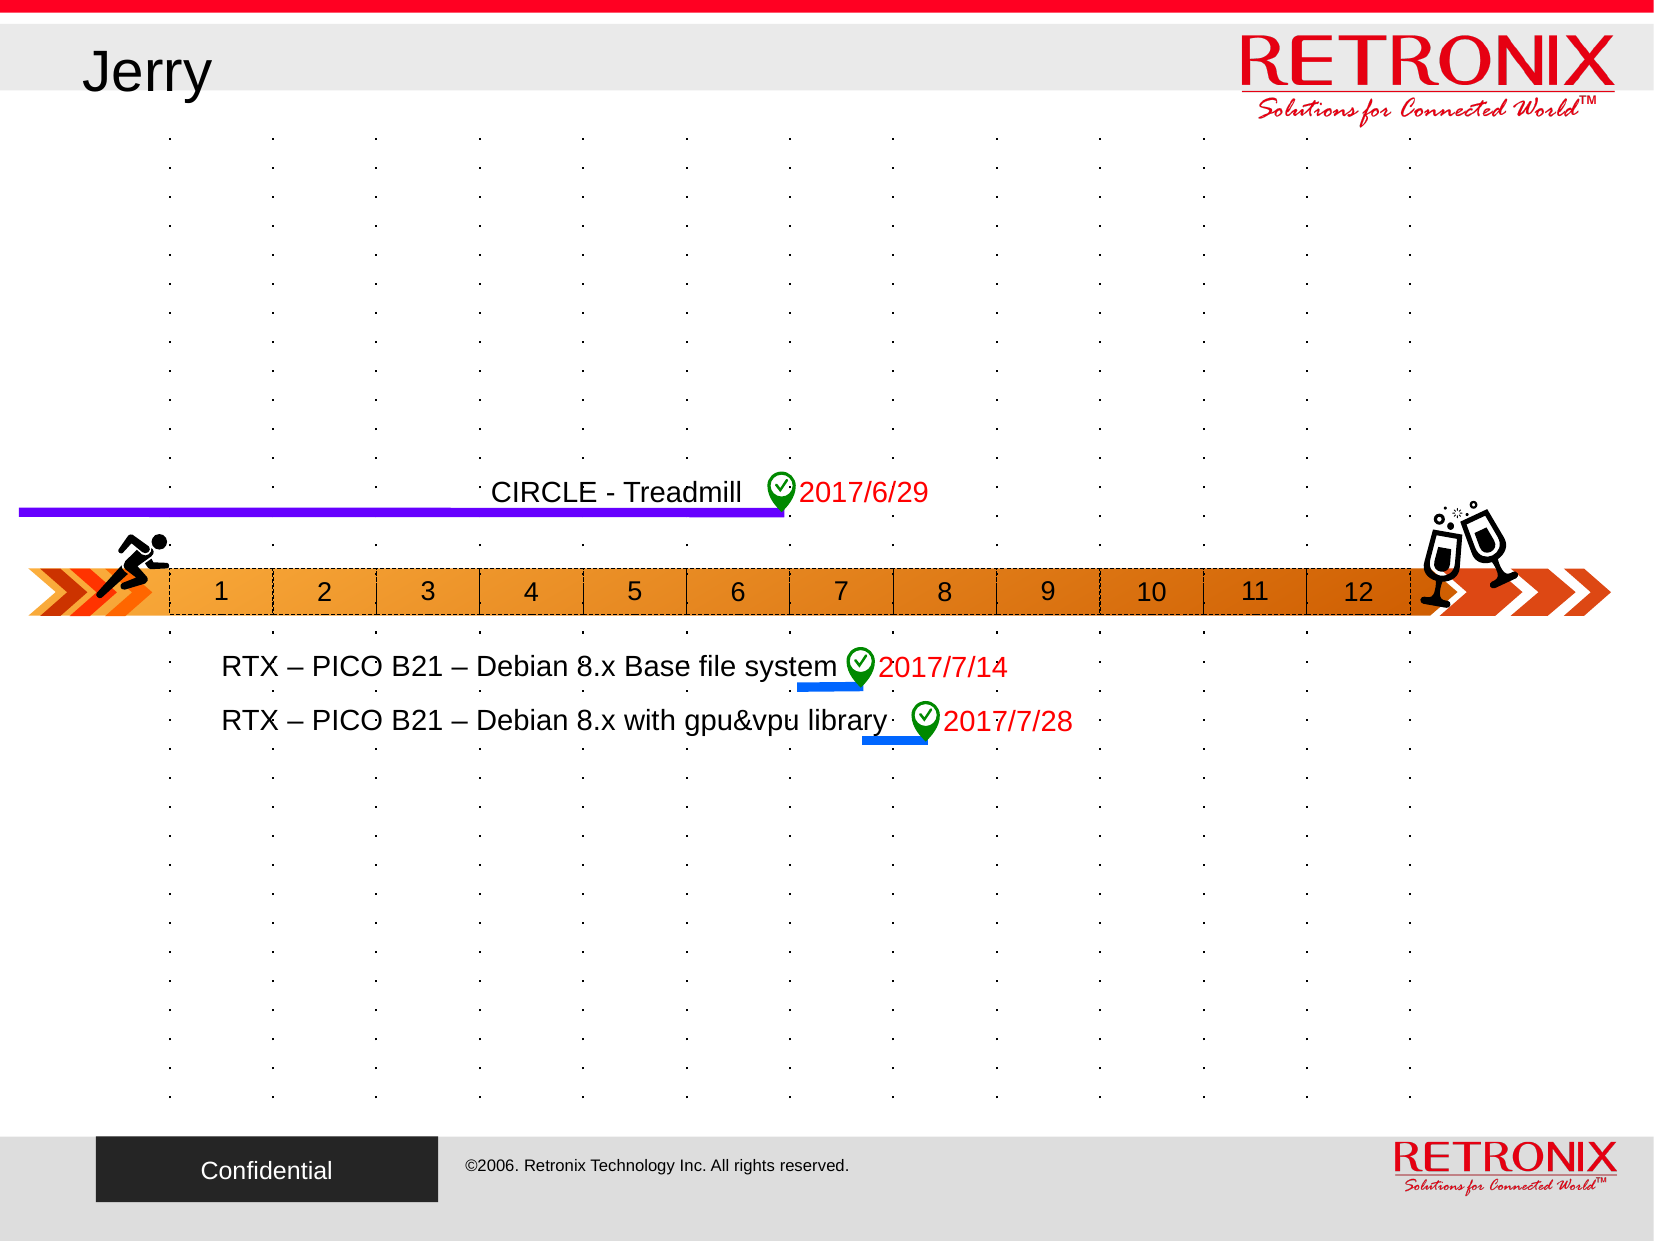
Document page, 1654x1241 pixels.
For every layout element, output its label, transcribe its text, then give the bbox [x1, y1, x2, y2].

text_box [28, 568, 1437, 617]
text_box 2017/7/14 [863, 643, 1024, 692]
text_box 8 [893, 568, 996, 615]
text_box 12 [1306, 568, 1411, 615]
text_box 11 [1203, 568, 1306, 615]
text_box RTX – PICO B21 – Debian 8.x with gpu&vpu library [206, 693, 929, 742]
text_box 2017/6/29 [784, 468, 945, 516]
text_box 4 [479, 568, 583, 615]
text_box 5 [583, 568, 686, 615]
text_box 9 [996, 568, 1099, 615]
text_box 2 [272, 568, 376, 615]
text_box [1439, 610, 1502, 616]
title Jerry [82, 23, 1205, 119]
picture [766, 471, 784, 513]
picture [910, 700, 941, 743]
text_box CIRCLE - Treadmill [475, 465, 781, 514]
text_box 2017/7/28 [928, 697, 1089, 746]
text_box 6 [686, 568, 789, 615]
text_box [1563, 568, 1612, 616]
picture [95, 533, 171, 599]
text_box 10 [1099, 568, 1203, 615]
picture [1235, 31, 1621, 130]
text_box 3 [376, 568, 479, 615]
text_box 1 [169, 568, 272, 615]
picture [1415, 498, 1523, 610]
text_box [1510, 568, 1576, 616]
text_box RTX – PICO B21 – Debian 8.x Base file system [206, 639, 863, 688]
picture [1391, 1139, 1621, 1198]
picture [845, 646, 876, 689]
text_box 7 [789, 568, 893, 615]
